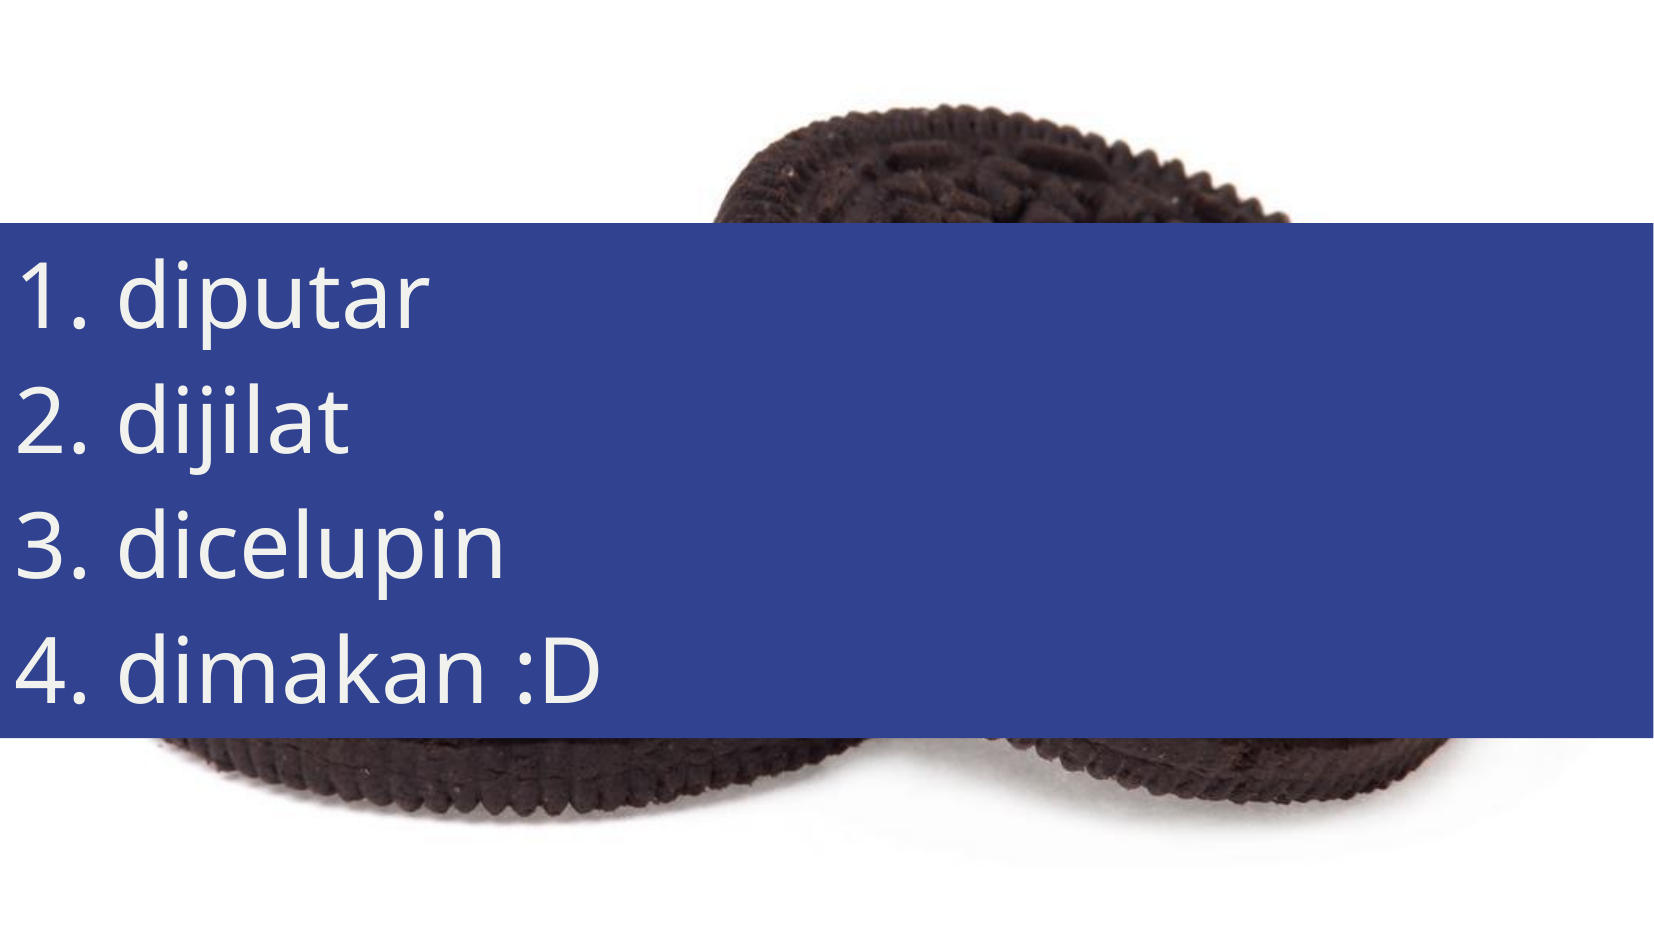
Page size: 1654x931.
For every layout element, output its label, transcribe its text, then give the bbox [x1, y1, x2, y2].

picture [44, 62, 1610, 223]
picture [44, 739, 1610, 868]
text_box 1. diputar 2. dijilat 3. dicelupin 4. dimakan :D [0, 223, 1654, 707]
